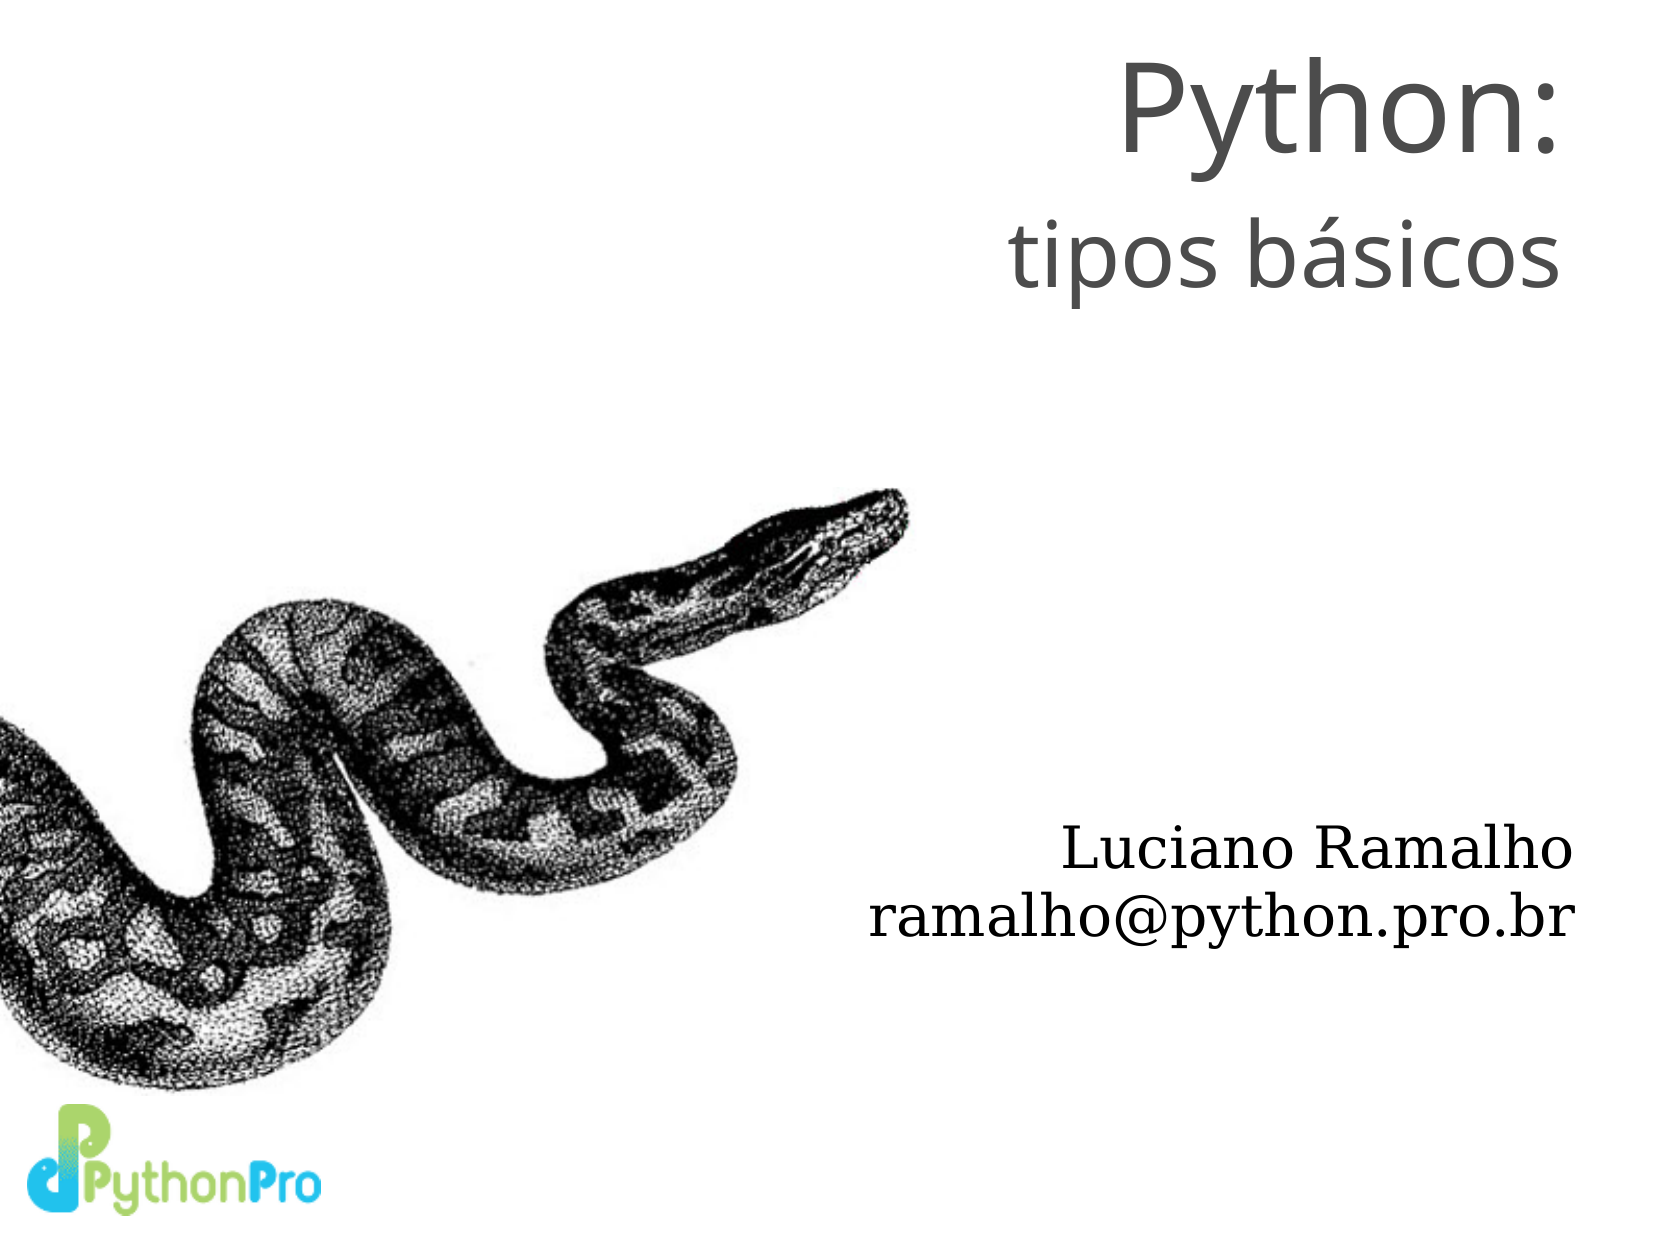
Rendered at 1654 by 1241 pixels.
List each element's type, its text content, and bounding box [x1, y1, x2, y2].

subtitle Luciano Ramalho ramalho@python.pro.br [826, 787, 1576, 978]
title Python: tipos básicos [75, 45, 1564, 288]
picture [0, 487, 921, 1096]
picture [27, 1104, 321, 1216]
